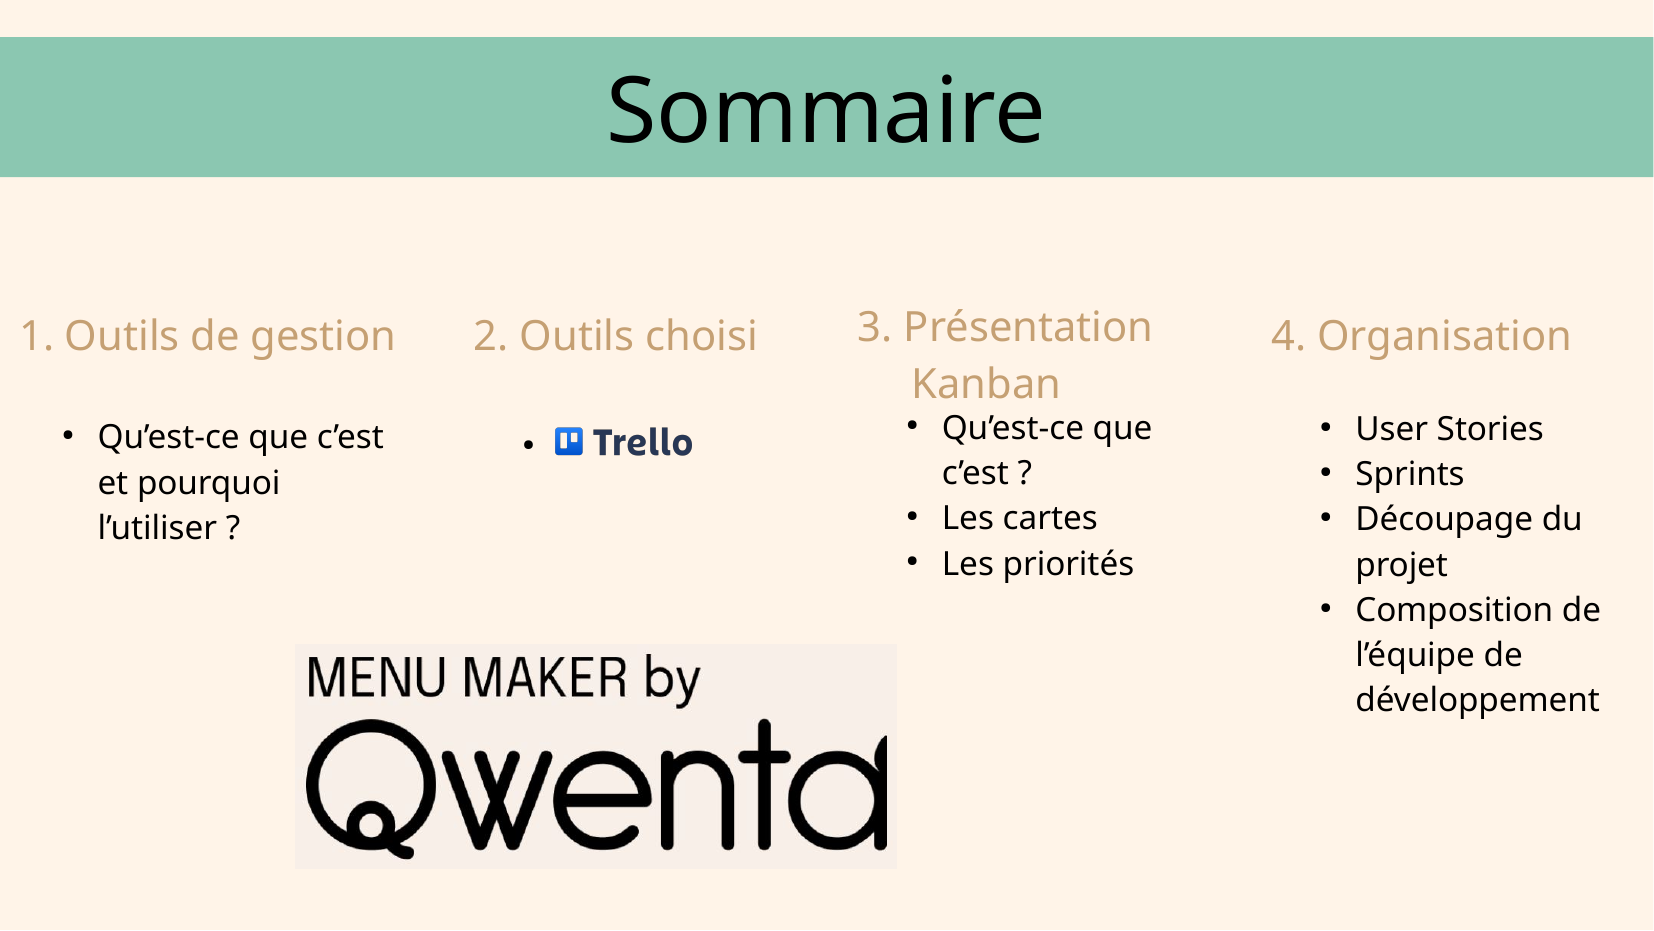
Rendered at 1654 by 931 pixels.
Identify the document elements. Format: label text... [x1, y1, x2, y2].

text_box User Stories Sprints Découpage du projet Composition de l’équipe de développement [1305, 419, 1630, 707]
picture [538, 391, 709, 492]
text_box Qu’est-ce que c’est ? Les cartes Les priorités [891, 420, 1199, 591]
text_box 2. Outils choisi [472, 289, 786, 379]
text_box [507, 415, 597, 475]
text_box 3. Présentation Kanban [856, 287, 1199, 420]
text_box 1. Outils de gestion [17, 289, 432, 379]
picture [295, 644, 897, 869]
text_box Qu’est-ce que c’est et pourquoi l’utiliser ? [47, 413, 408, 550]
text_box 4. Organisation [1269, 289, 1595, 379]
title Sommaire [0, 37, 1654, 178]
